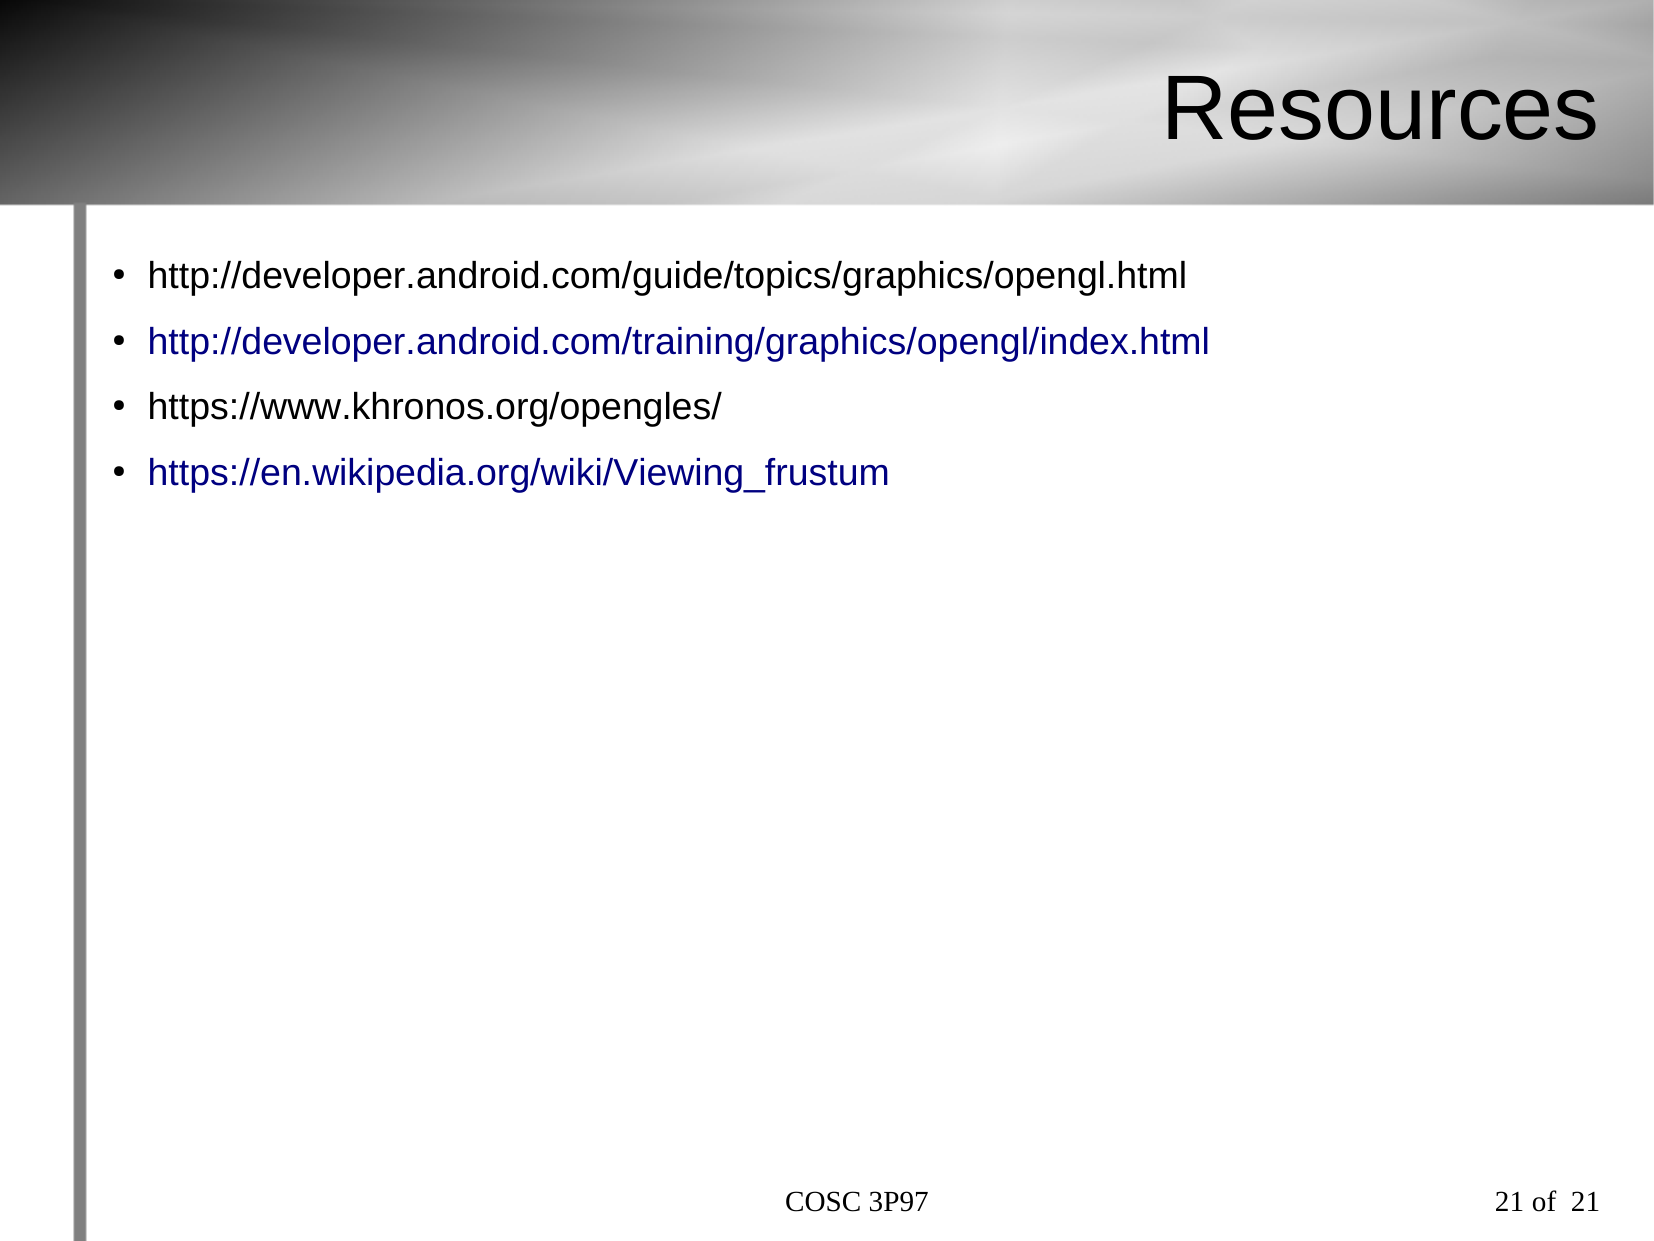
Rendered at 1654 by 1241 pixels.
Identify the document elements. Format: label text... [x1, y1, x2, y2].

picture [0, 0, 1654, 1241]
title Resources [112, 13, 1601, 201]
list http://developer.android.com/guide/topics/graphics/opengl.html http://developer.android.com/training/graphics/opengl/index.html https://www.khronos.org/opengles/ https://en.wikipedia.org/wiki/Viewing_frustum [112, 255, 1601, 1141]
